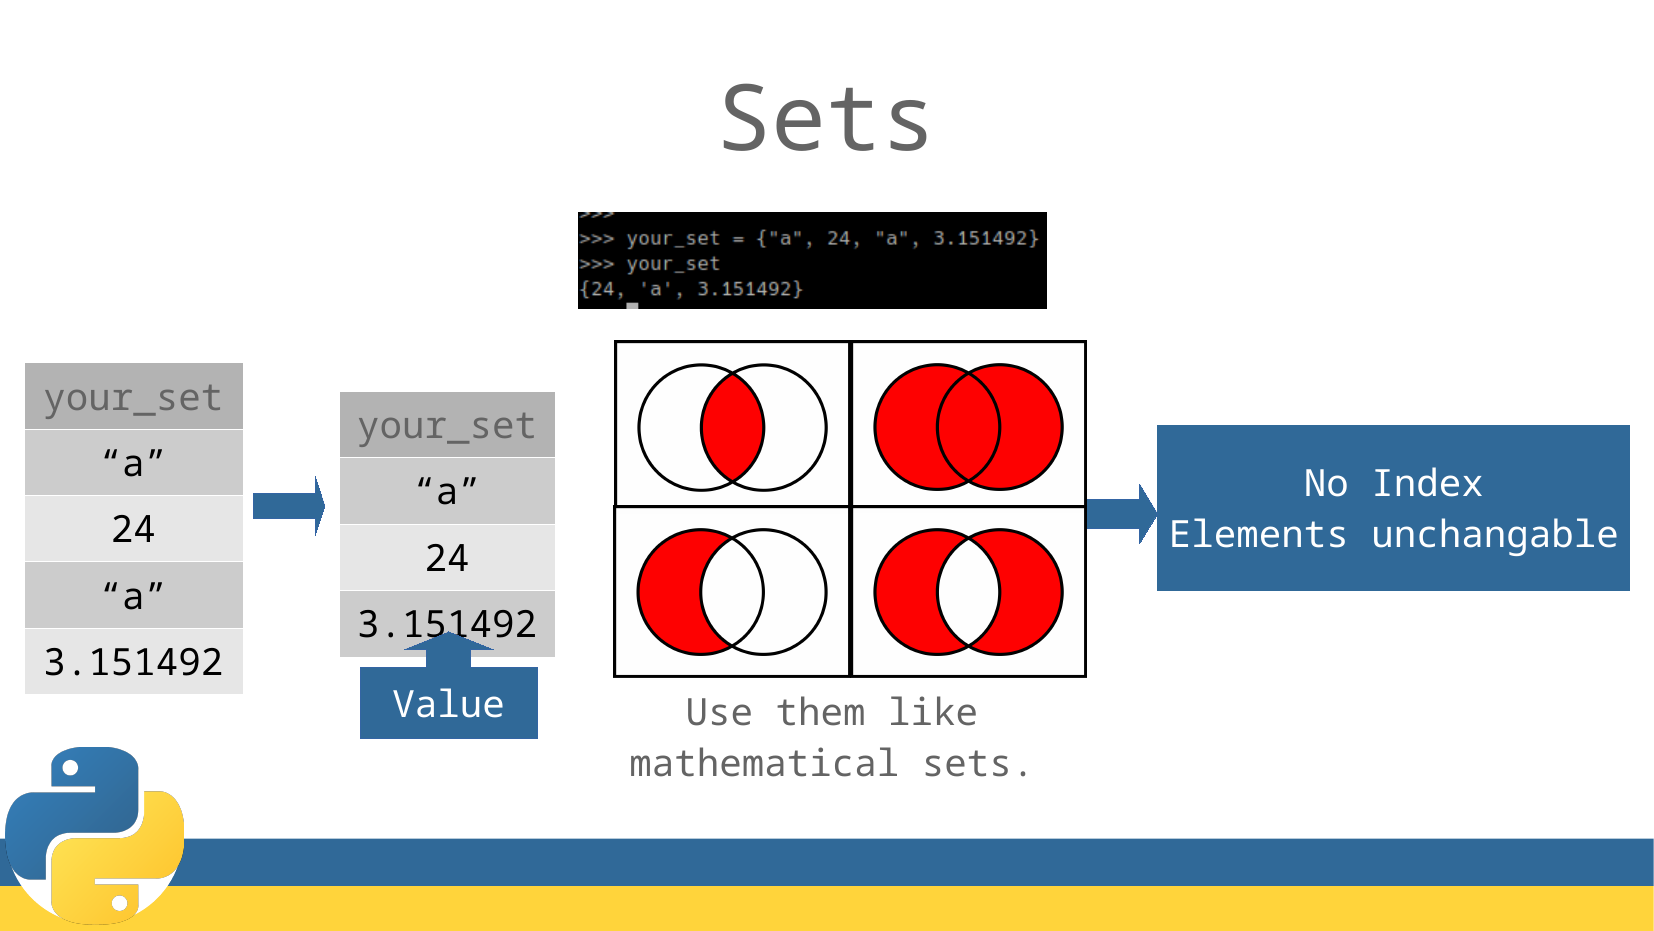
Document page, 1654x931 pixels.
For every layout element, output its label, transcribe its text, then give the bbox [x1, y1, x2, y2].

picture [578, 212, 1047, 309]
text_box No Index Elements unchangable [1157, 425, 1630, 591]
text_box [1087, 484, 1158, 544]
table_cell 24 [340, 525, 555, 590]
picture [613, 340, 1087, 678]
table_cell “a” [340, 458, 555, 524]
title Sets [82, 37, 1571, 193]
picture [5, 747, 184, 925]
table_cell “a” [25, 562, 243, 628]
table_cell “a” [25, 430, 243, 495]
text_box Use them like mathematical sets. [614, 677, 1087, 768]
table_cell 24 [25, 496, 243, 561]
table_header your_set [25, 363, 243, 429]
table_cell 3.151492 [340, 591, 555, 657]
table_header your_set [340, 392, 555, 457]
table_cell 3.151492 [25, 629, 243, 694]
text_box [253, 476, 325, 536]
text_box Value [360, 631, 538, 739]
